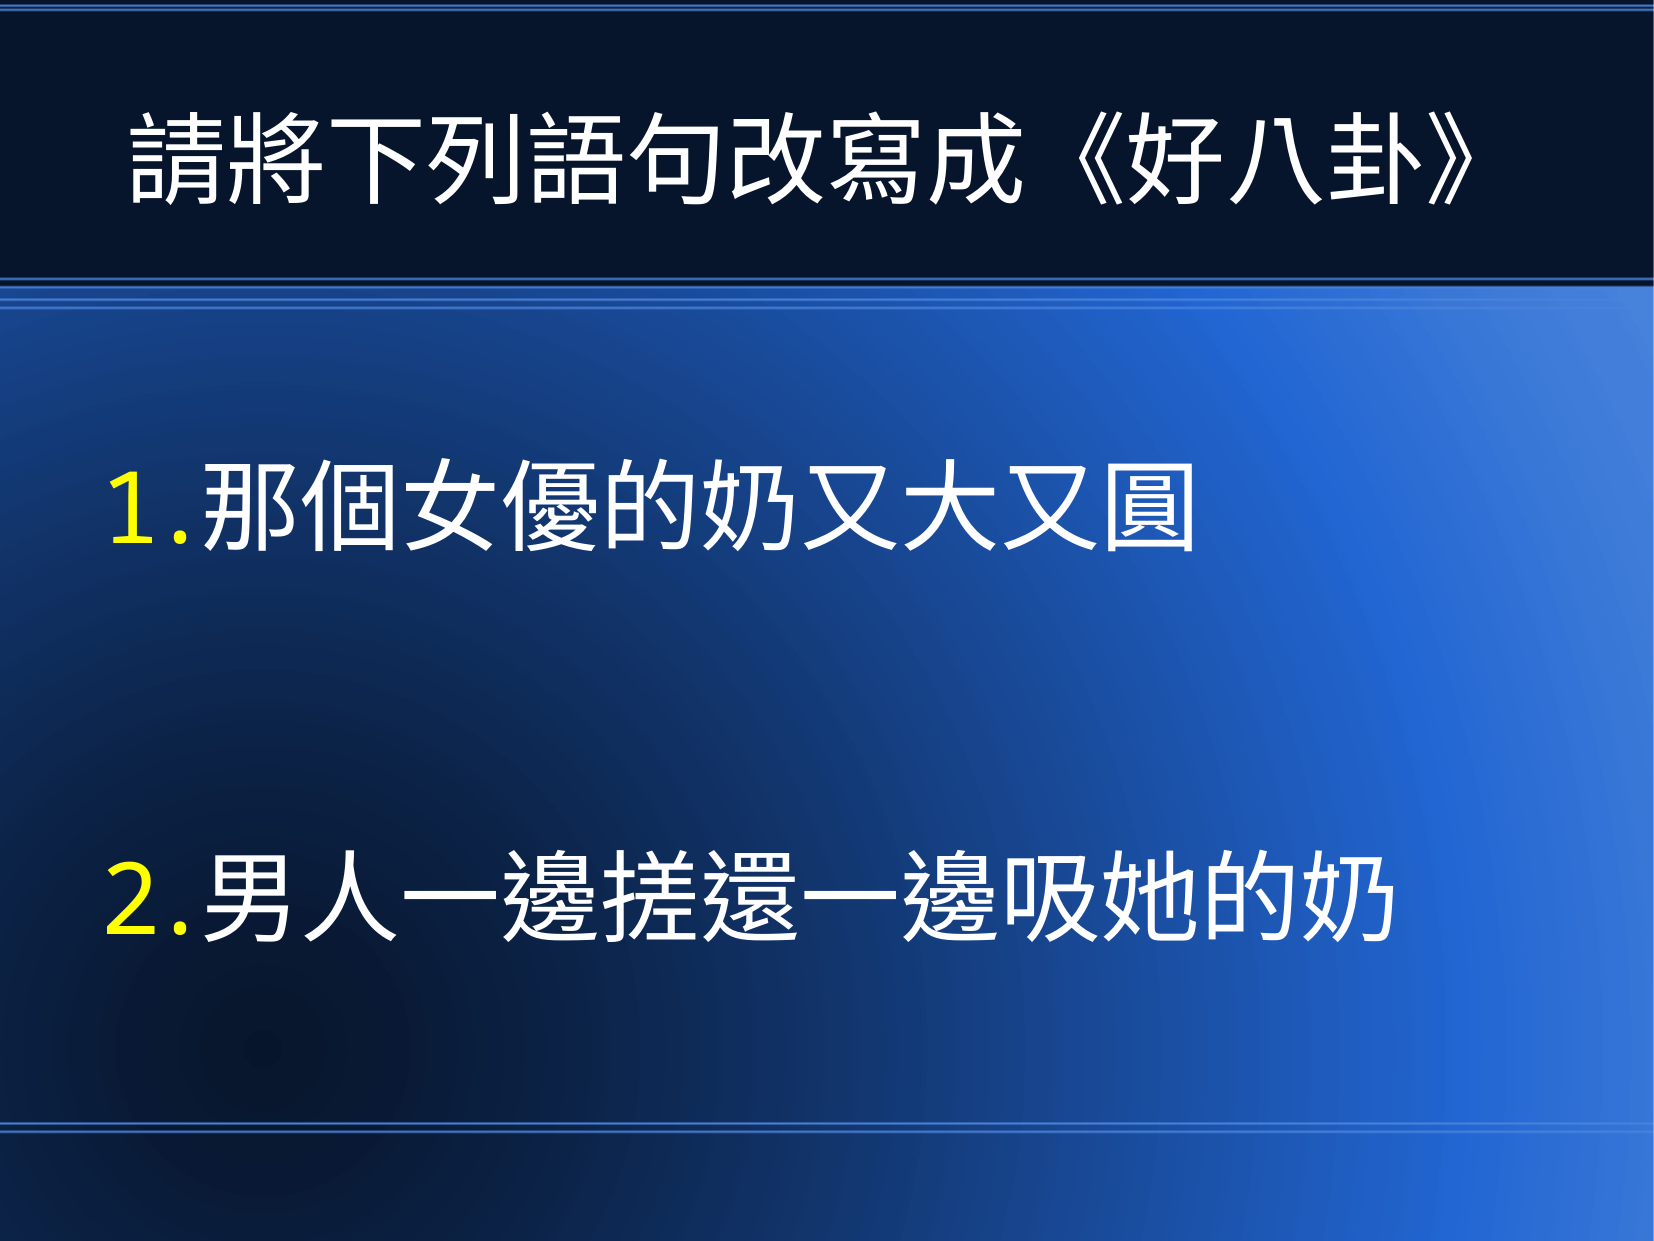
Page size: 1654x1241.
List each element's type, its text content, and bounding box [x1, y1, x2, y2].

list 那個女優的奶又大又圓 男人一邊搓還一邊吸她的奶 [82, 355, 1571, 1241]
picture [0, 0, 1654, 1241]
title 請將下列語句改寫成《好八卦》 [82, 49, 1571, 257]
